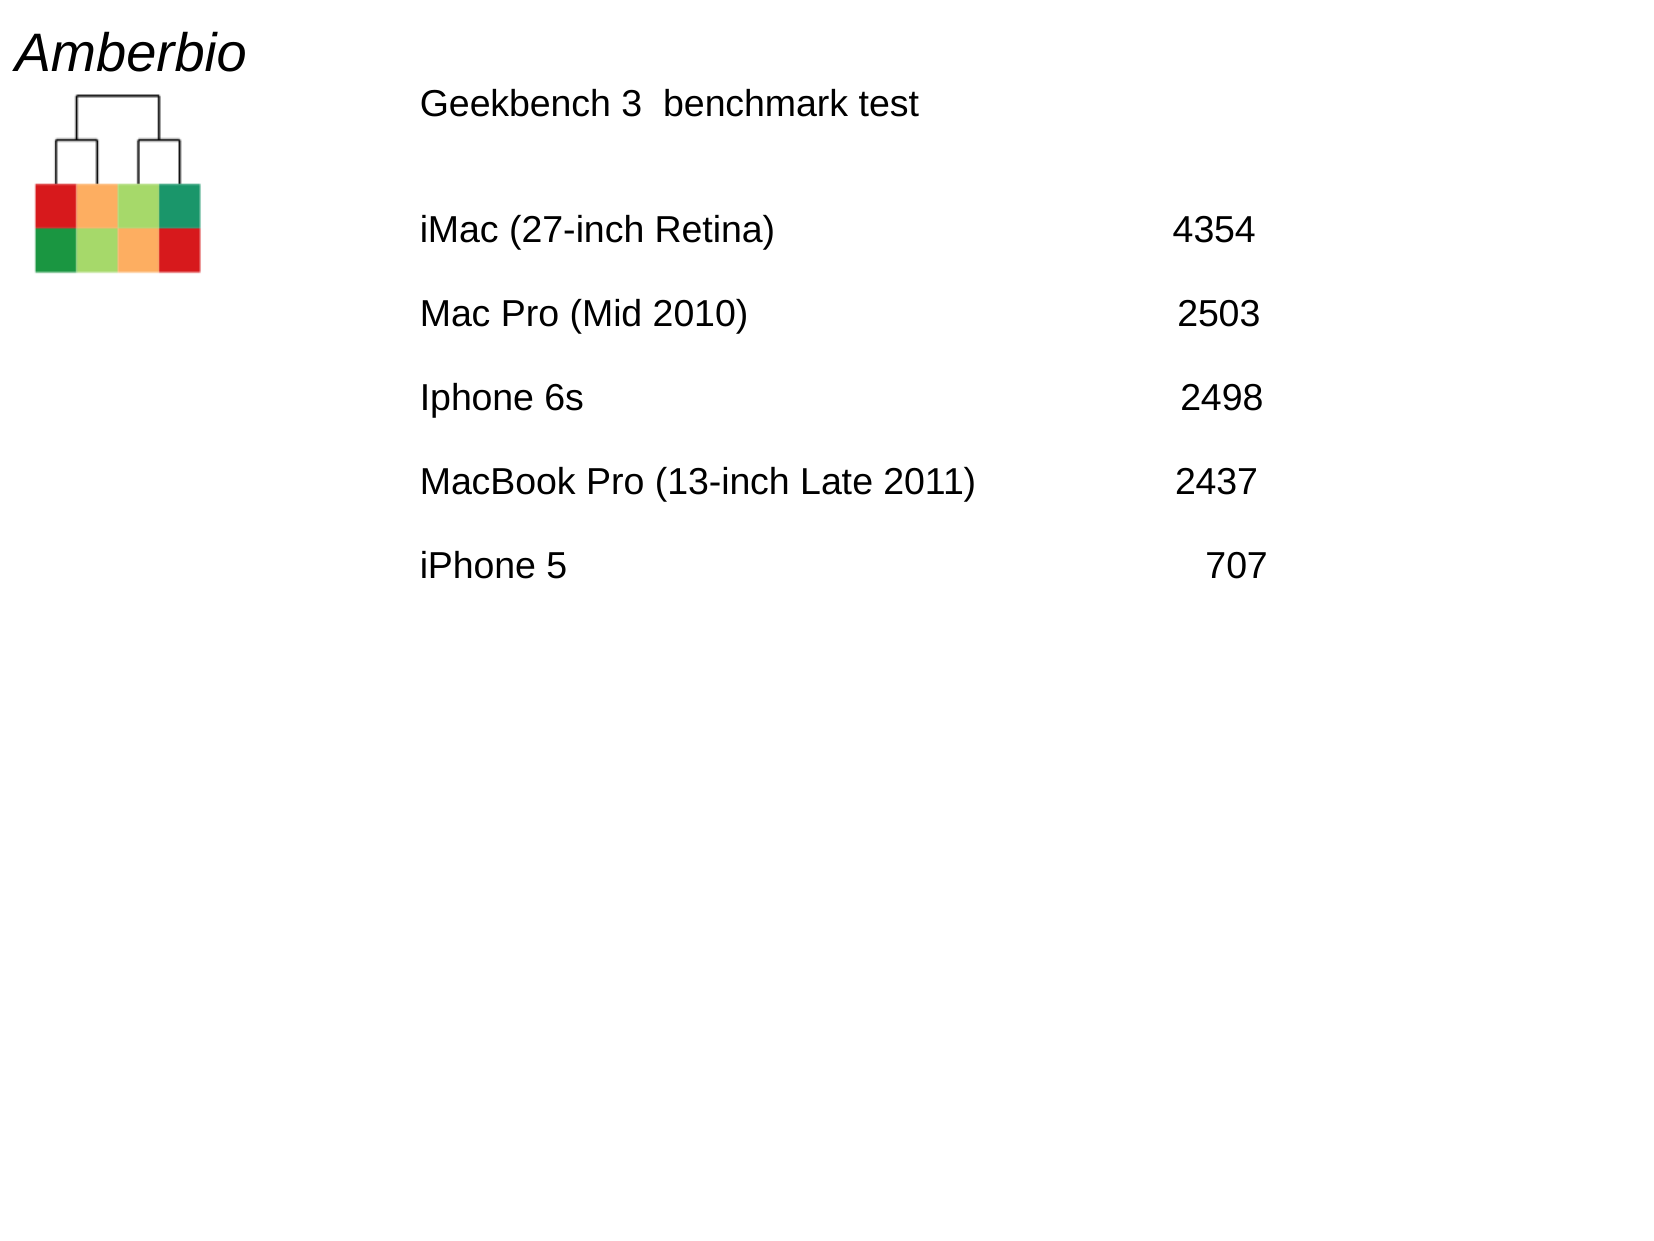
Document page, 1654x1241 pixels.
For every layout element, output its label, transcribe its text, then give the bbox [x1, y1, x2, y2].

text_box Geekbench 3 benchmark test iMac (27-inch Retina) 4354 Mac Pro (Mid 2010) 2503 Iphone 6s 2498 MacBook Pro (13-inch Late 2011) 2437 iPhone 5 707 [405, 75, 1456, 1014]
picture [15, 91, 226, 301]
text_box Amberbio [0, 15, 286, 91]
